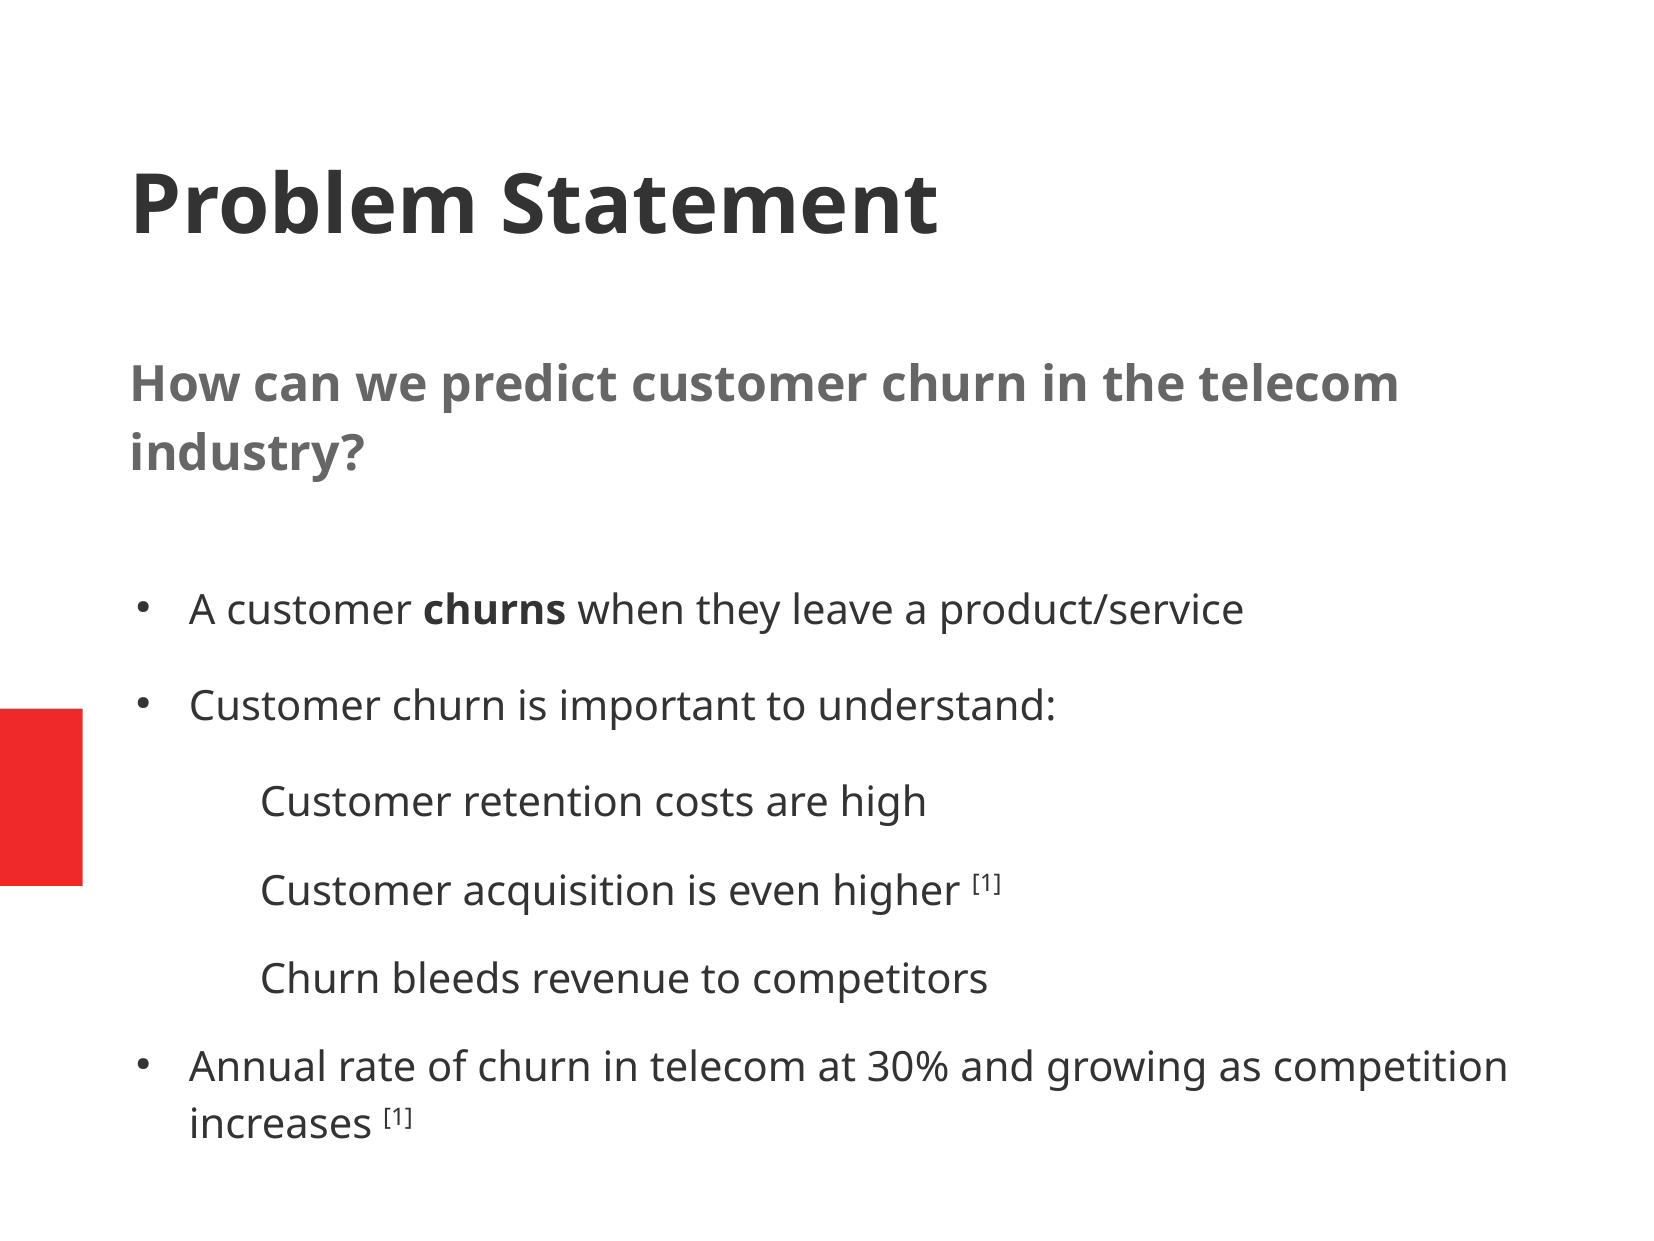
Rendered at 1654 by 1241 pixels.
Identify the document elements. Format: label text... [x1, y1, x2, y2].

title Problem Statement [129, 82, 1536, 319]
list A customer churns when they leave a product/service Customer churn is important to understand: Customer retention costs are high Customer acquisition is even higher [1] Churn bleeds revenue to competitors Annual rate of churn in telecom at 30% and growing as competition increases [1] [118, 579, 1525, 1241]
list How can we predict customer churn in the telecom industry? [129, 348, 1537, 1068]
